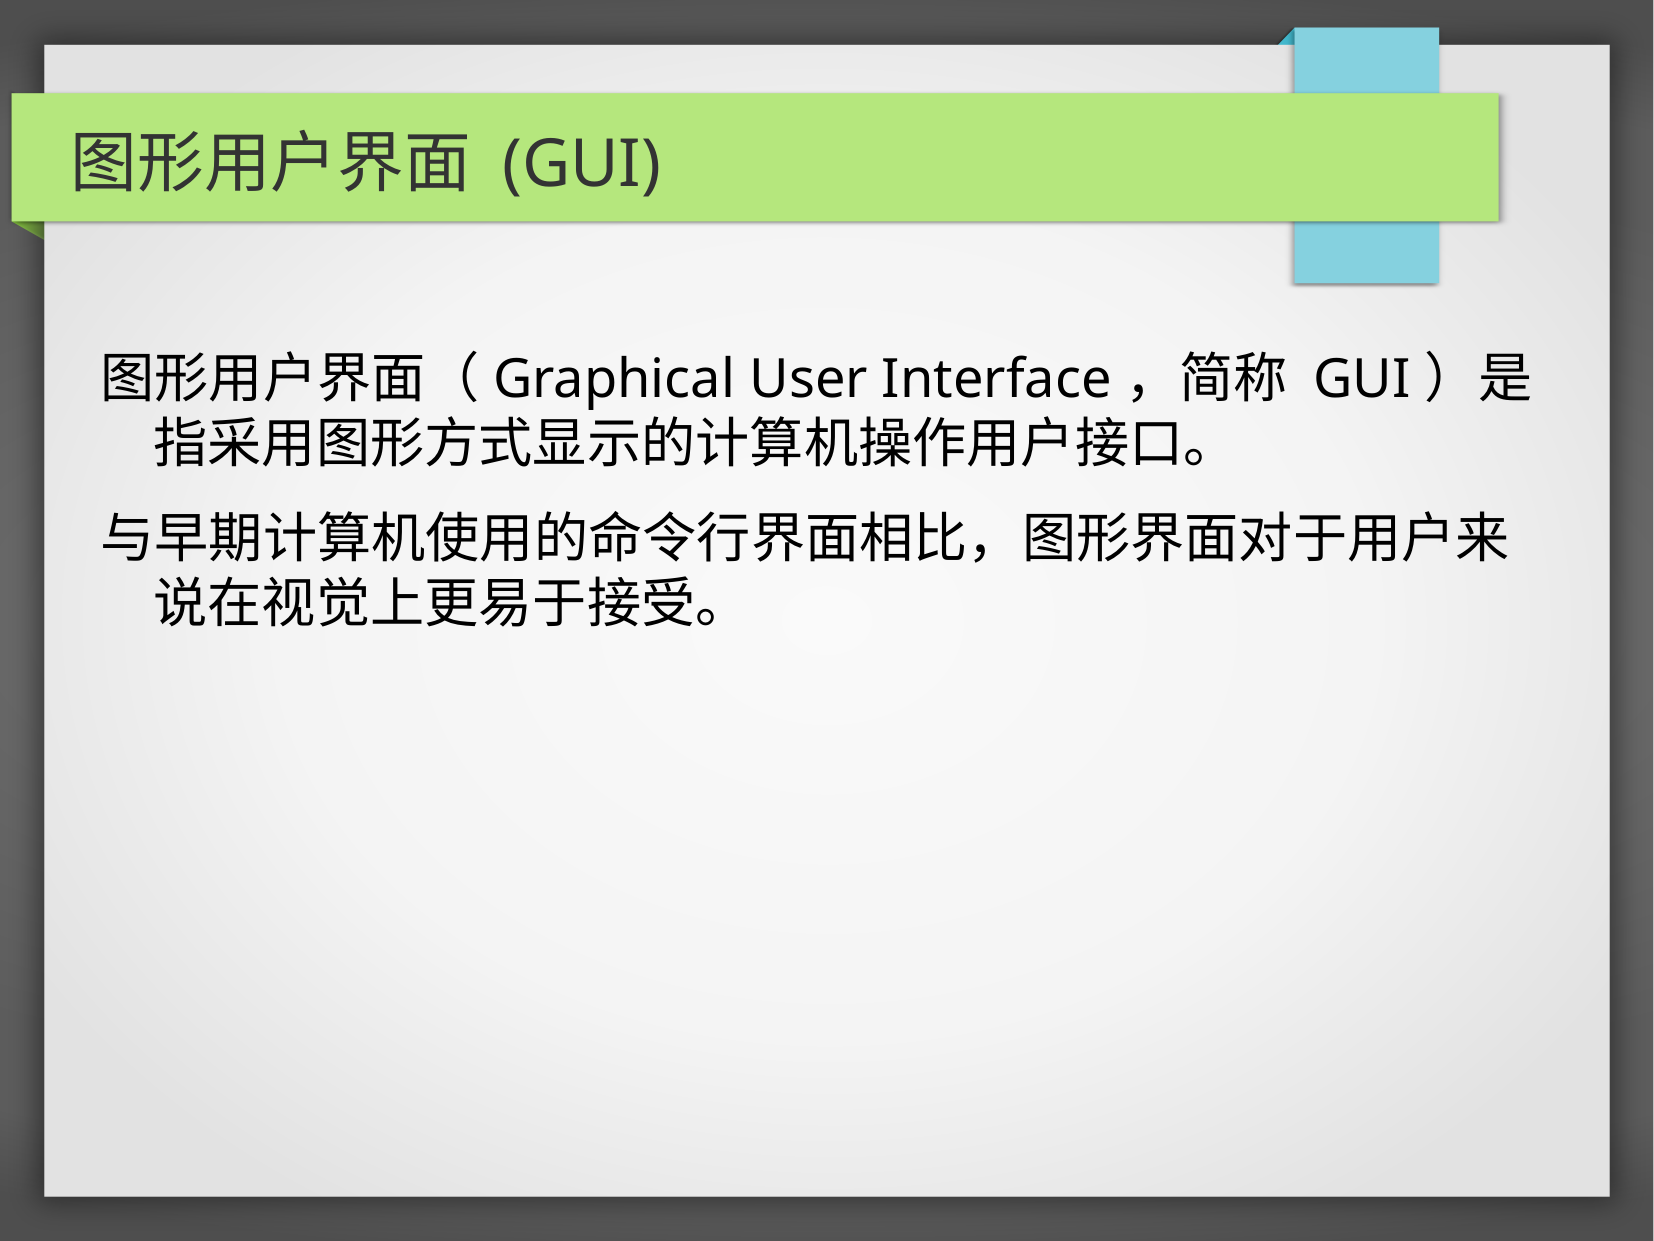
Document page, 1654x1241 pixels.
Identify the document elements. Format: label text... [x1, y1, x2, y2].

title 图形用户界面 (GUI) [70, 106, 1229, 213]
picture [0, 0, 1654, 1241]
list 图形用户界面（Graphical User Interface，简称 GUI）是指采用图形方式显示的计算机操作用户接口。 与早期计算机使用的命令行界面相比，图形界面对于用户来说在视觉上更易于接受。 [82, 343, 1538, 1063]
